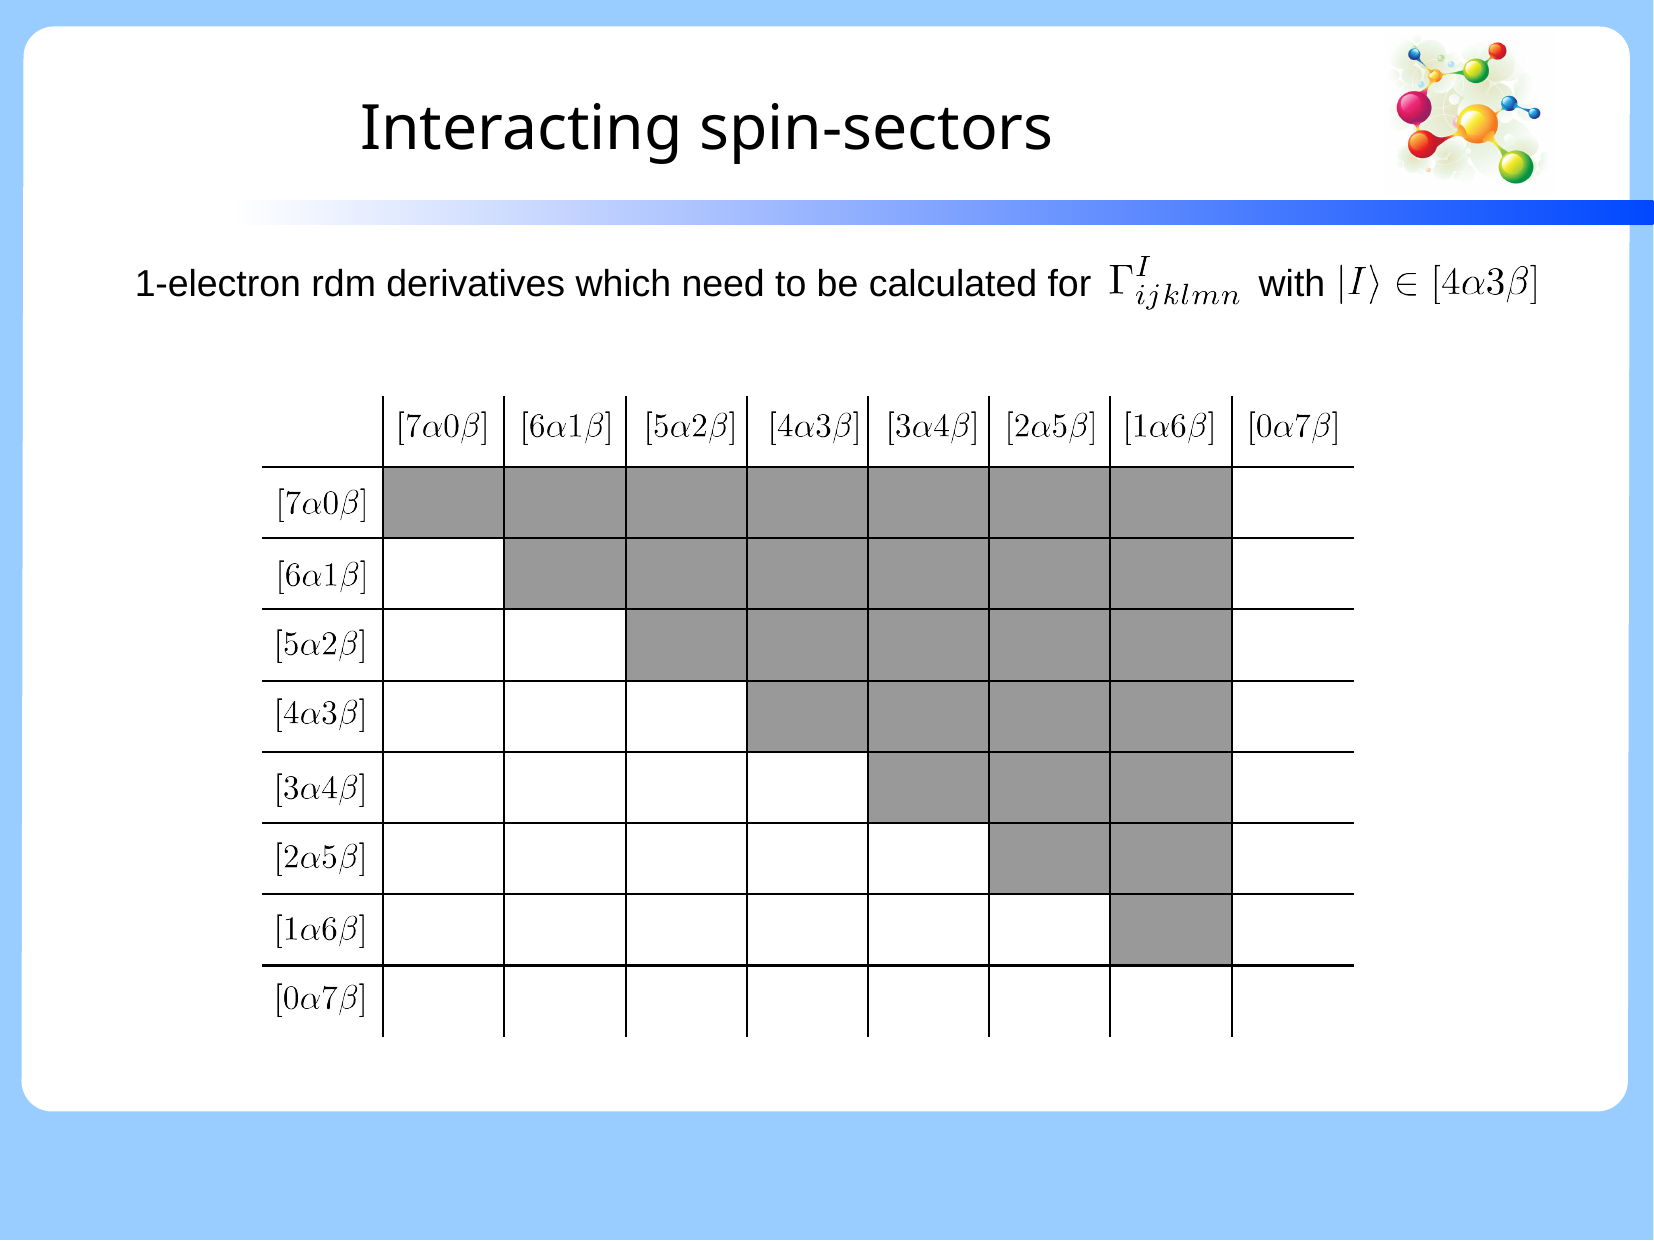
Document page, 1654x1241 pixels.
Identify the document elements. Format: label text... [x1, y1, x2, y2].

table_cell [262, 682, 382, 751]
picture [279, 488, 365, 522]
picture [1250, 411, 1337, 445]
table_cell [990, 895, 1109, 964]
table_cell [869, 682, 988, 751]
table_cell [869, 610, 988, 680]
picture [1340, 264, 1536, 304]
table_cell [505, 682, 625, 751]
table_cell [990, 682, 1109, 751]
table_cell [748, 895, 867, 964]
table_cell [1111, 610, 1231, 680]
table_cell [1111, 895, 1231, 964]
table_cell [384, 682, 503, 751]
table_header [748, 396, 867, 466]
table_cell [869, 967, 988, 1037]
table_cell [990, 753, 1109, 822]
table_header [869, 396, 988, 466]
picture [1382, 29, 1556, 195]
list [82, 277, 1571, 1069]
table_cell [1233, 753, 1354, 822]
table_cell [627, 895, 746, 964]
table_cell [262, 468, 382, 537]
table_cell [384, 539, 503, 608]
table_cell [262, 753, 382, 822]
table_cell [869, 895, 988, 964]
table_cell [505, 468, 625, 537]
table_cell [505, 610, 625, 680]
table_cell [990, 824, 1109, 893]
table_cell [1111, 824, 1231, 893]
table_cell [1111, 539, 1231, 608]
table_cell [748, 610, 867, 680]
picture [277, 698, 364, 732]
table_cell [505, 824, 625, 893]
table_cell [1233, 468, 1354, 537]
table_cell [262, 539, 382, 608]
table_cell [990, 610, 1109, 680]
table_cell [1111, 967, 1231, 1037]
table_cell [1233, 967, 1354, 1037]
table_cell [748, 824, 867, 893]
table_cell [384, 967, 503, 1037]
table_cell [748, 539, 867, 608]
picture [277, 983, 364, 1017]
table_cell [990, 539, 1109, 608]
table_cell [748, 682, 867, 751]
picture [279, 560, 365, 594]
table_header [990, 396, 1109, 466]
picture [277, 842, 364, 876]
table_cell [384, 610, 503, 680]
table_header [1233, 396, 1354, 466]
table_cell [990, 967, 1109, 1037]
table_cell [384, 895, 503, 964]
picture [277, 773, 364, 807]
picture [1008, 411, 1094, 445]
table_cell [262, 824, 382, 893]
table_cell [627, 610, 746, 680]
picture [277, 914, 364, 948]
table_cell [956, 201, 961, 224]
table_header [384, 396, 503, 466]
table_cell [262, 967, 382, 1037]
table_cell [869, 539, 988, 608]
table_cell [748, 967, 867, 1037]
table_cell [505, 967, 625, 1037]
picture [771, 411, 858, 445]
table_cell [1233, 895, 1354, 964]
table_cell [1233, 539, 1354, 608]
picture [889, 411, 976, 445]
table_header [505, 396, 625, 466]
table_cell [384, 824, 503, 893]
picture [523, 411, 610, 445]
table_cell [873, 201, 877, 224]
table_cell [627, 967, 746, 1037]
table_header [1111, 396, 1231, 466]
table_cell [869, 824, 988, 893]
table_cell [627, 824, 746, 893]
picture [277, 629, 364, 663]
table_cell [384, 753, 503, 822]
picture [647, 411, 734, 445]
table_header [627, 396, 746, 466]
text_box 1-electron rdm derivatives which need to be calculated for with [120, 255, 1381, 382]
picture [1109, 255, 1240, 310]
table_cell [869, 753, 988, 822]
table_cell [262, 610, 382, 680]
table_cell [1233, 682, 1354, 751]
table_cell [627, 539, 746, 608]
table_cell [262, 895, 382, 964]
table_cell [1111, 753, 1231, 822]
table_cell [505, 895, 625, 964]
table_cell [627, 753, 746, 822]
table_header [262, 396, 382, 466]
table_cell [505, 539, 625, 608]
picture [1126, 411, 1213, 445]
table_cell [505, 753, 625, 822]
table_cell [384, 468, 503, 537]
table_cell [1111, 682, 1231, 751]
table_cell [627, 682, 746, 751]
table_cell [748, 753, 867, 822]
table_cell [1111, 468, 1231, 537]
picture [399, 411, 486, 445]
table_cell [1233, 824, 1354, 893]
title Interacting spin-sectors [82, 49, 1332, 201]
table_cell [748, 468, 867, 537]
table_cell [990, 468, 1109, 537]
table_cell [1233, 610, 1354, 680]
table_cell [869, 468, 988, 537]
table_cell [627, 468, 746, 537]
